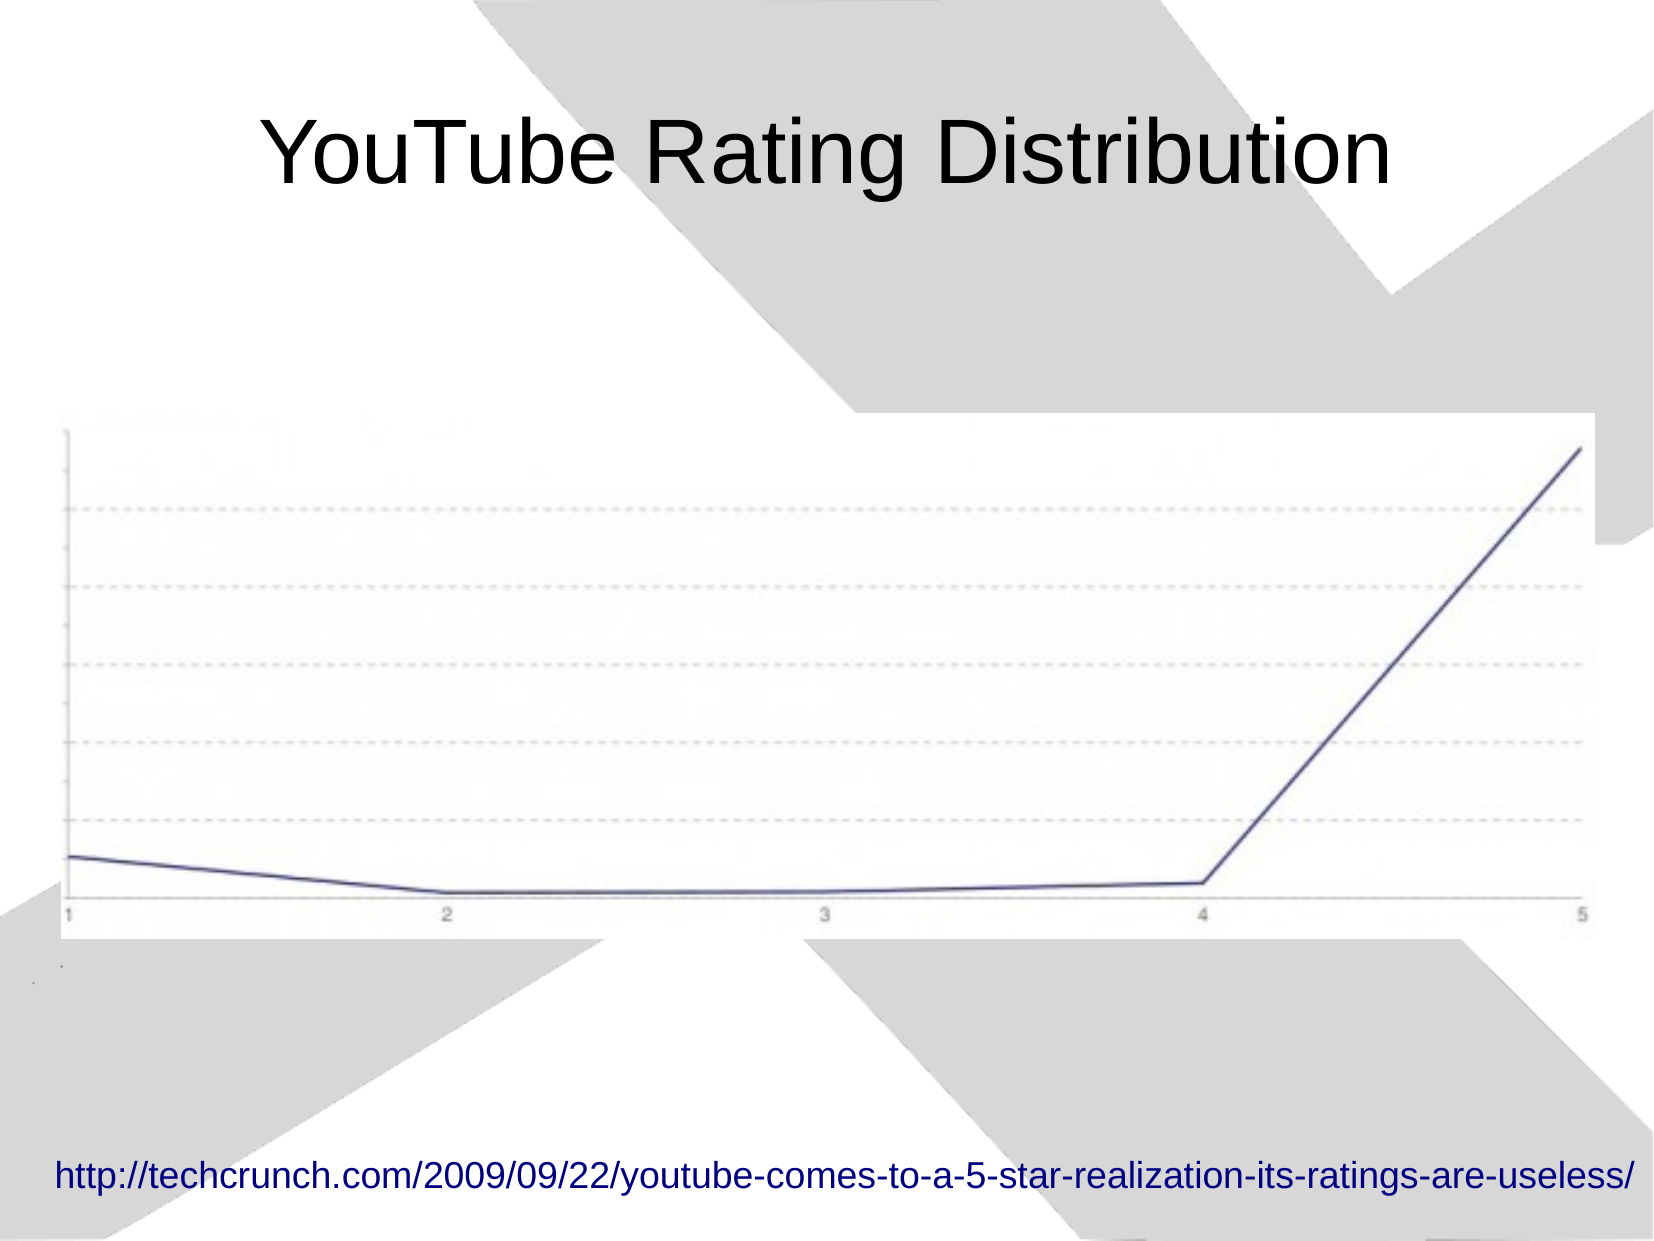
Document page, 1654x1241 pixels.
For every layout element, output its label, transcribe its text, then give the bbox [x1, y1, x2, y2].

text_box http://techcrunch.com/2009/09/22/youtube-comes-to-a-5-star-realization-its-ratings-are-useless/ [39, 1148, 1654, 1205]
picture [0, 0, 1654, 1241]
title YouTube Rating Distribution [82, 49, 1571, 257]
